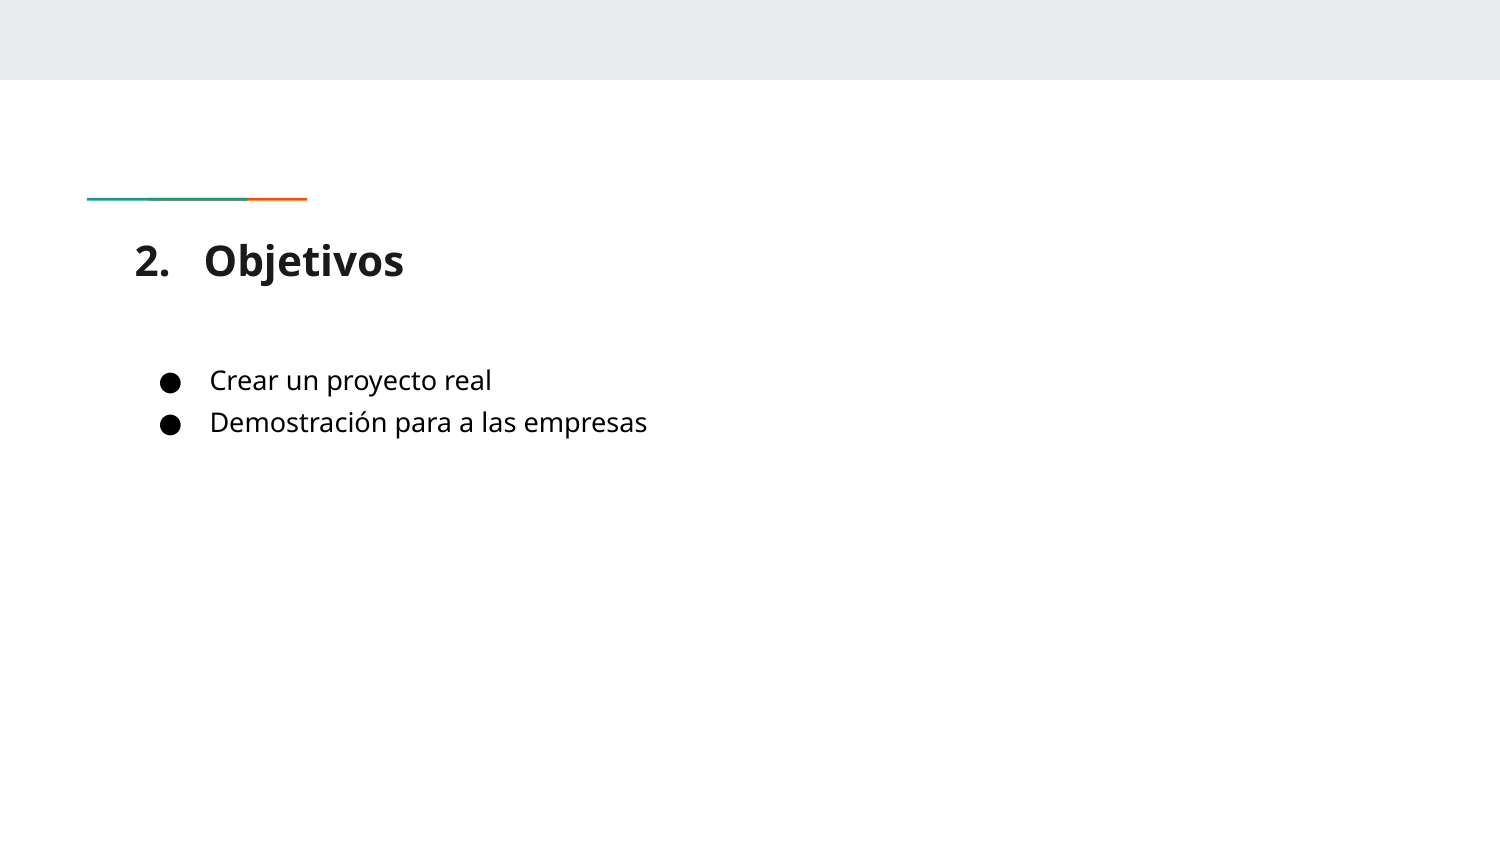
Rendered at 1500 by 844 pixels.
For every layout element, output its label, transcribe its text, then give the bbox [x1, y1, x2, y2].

title 2. Objetivos [119, 216, 1381, 305]
list Crear un proyecto real Demostración para a las empresas [119, 341, 1381, 712]
